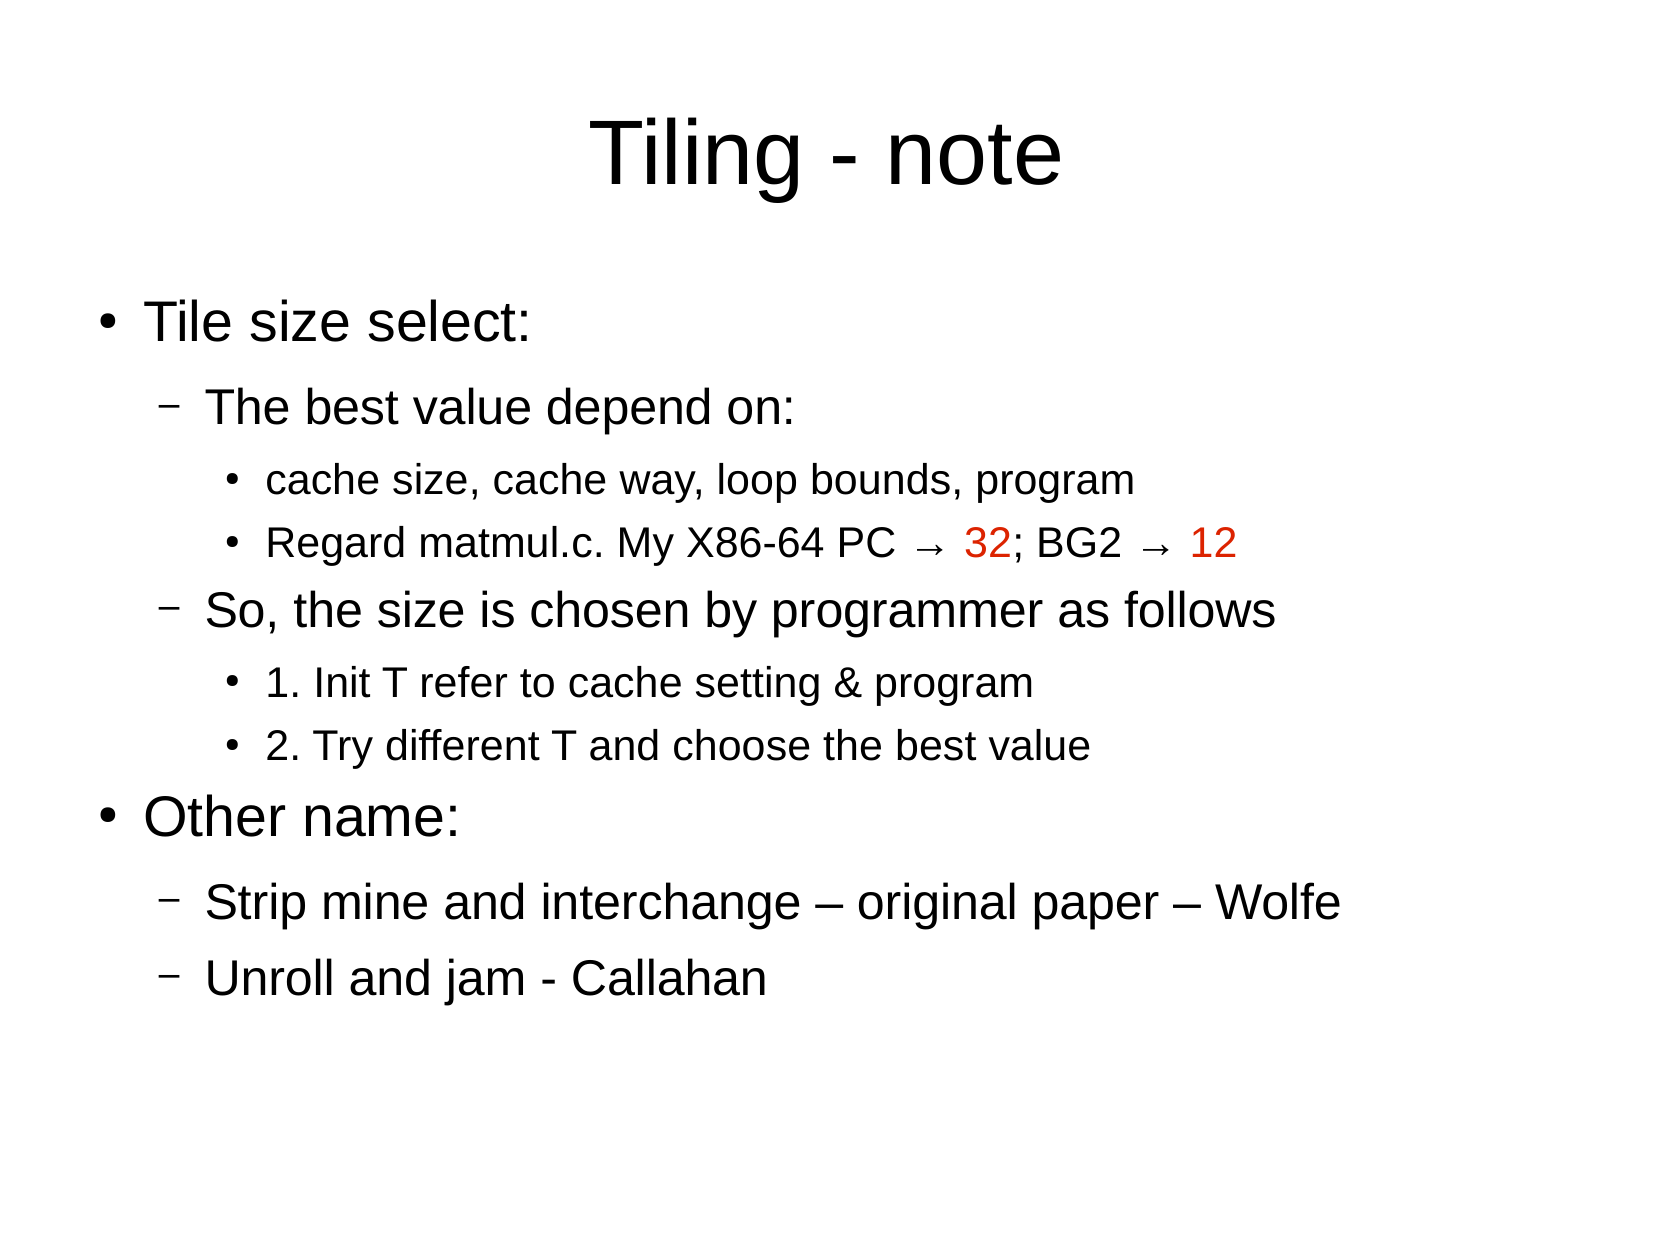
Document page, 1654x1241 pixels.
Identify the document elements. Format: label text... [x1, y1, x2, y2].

title Tiling - note [82, 49, 1571, 257]
list Tile size select: The best value depend on: cache size, cache way, loop bounds, program Regard matmul.c. My X86-64 PC → 32; BG2 → 12 So, the size is chosen by programmer as follows 1. Init T refer to cache setting & program 2. Try different T and choose the best value Other name: Strip mine and interchange – original paper – Wolfe Unroll and jam - Callahan [82, 290, 1538, 1010]
